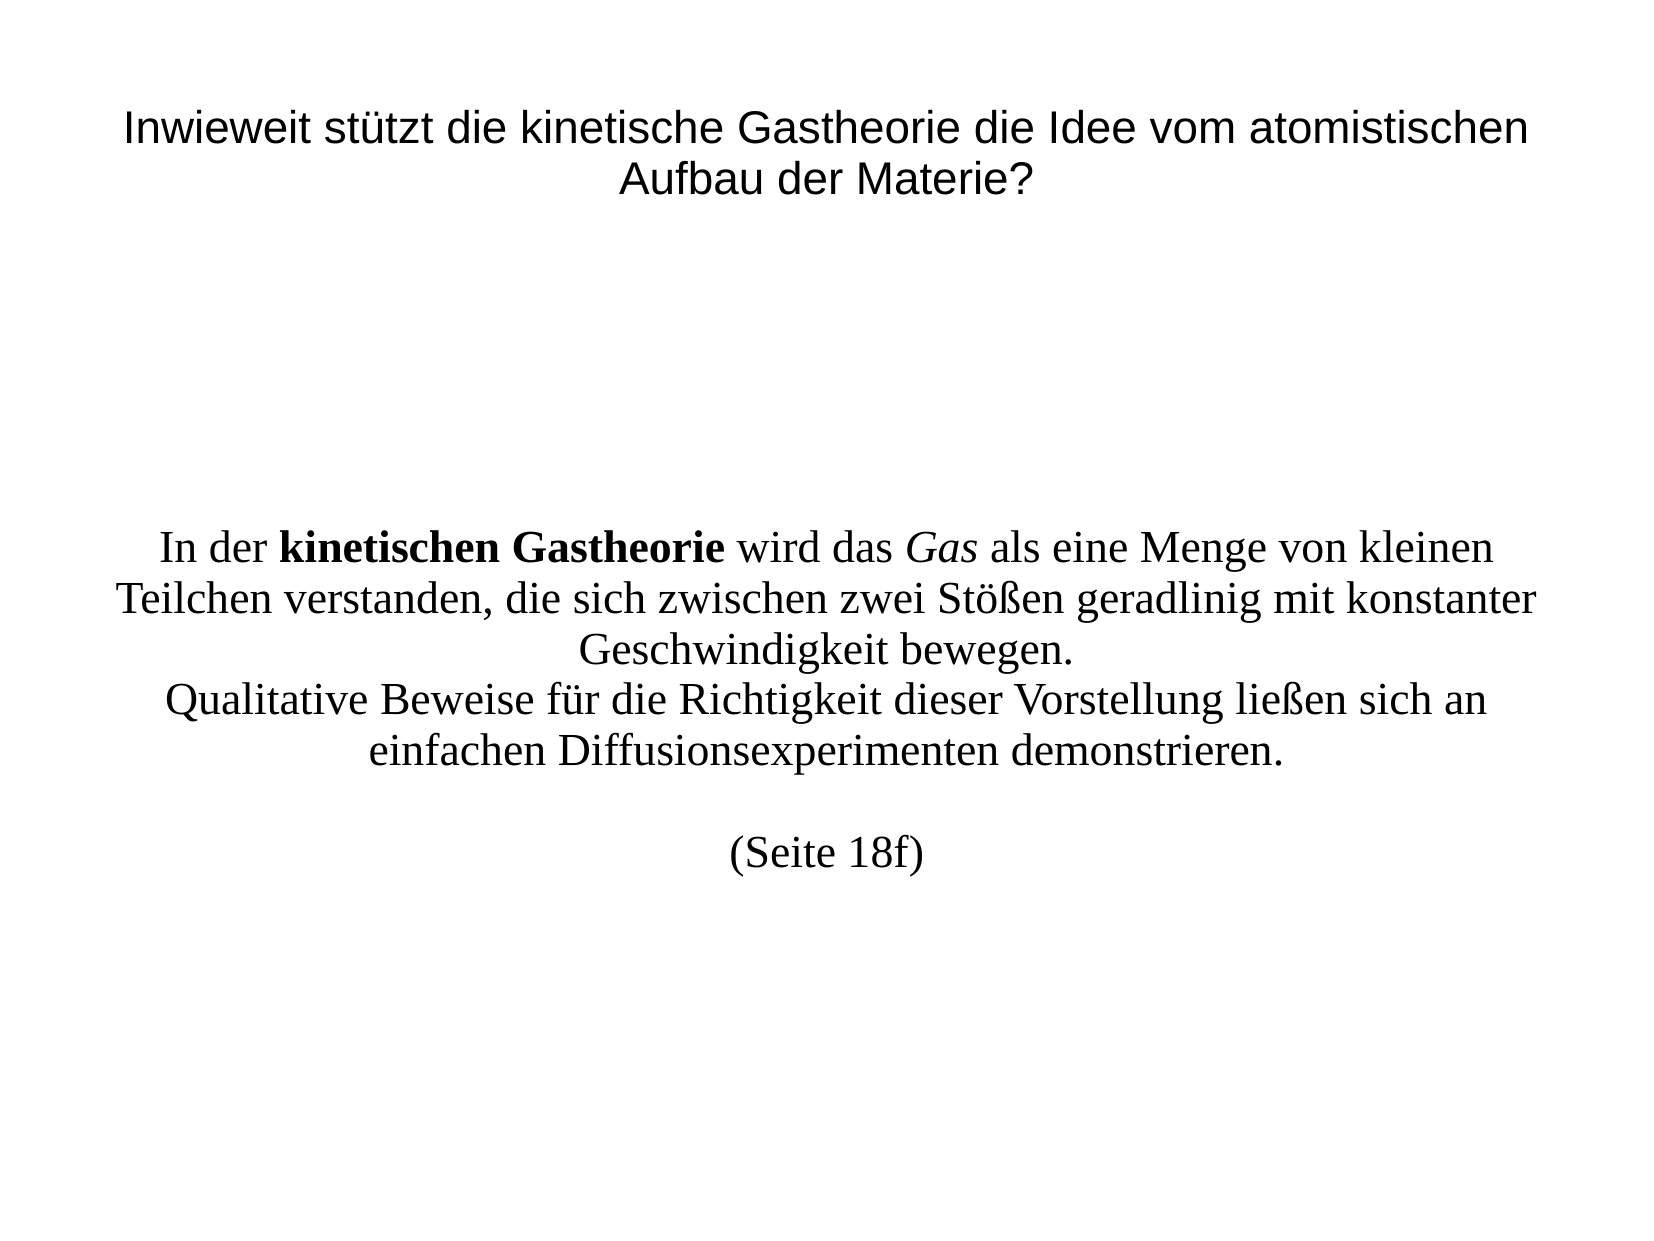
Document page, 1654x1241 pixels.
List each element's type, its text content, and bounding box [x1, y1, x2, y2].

subtitle In der kinetischen Gastheorie wird das Gas als eine Menge von kleinen Teilchen verstanden, die sich zwischen zwei Stößen geradlinig mit konstanter Geschwindigkeit bewegen. Qualitative Beweise für die Richtigkeit dieser Vorstellung ließen sich an einfachen Diffusionsexperimenten demonstrieren. (Seite 18f) [82, 290, 1571, 1109]
title Inwieweit stützt die kinetische Gastheorie die Idee vom atomistischen Aufbau der Materie? [82, 49, 1571, 257]
